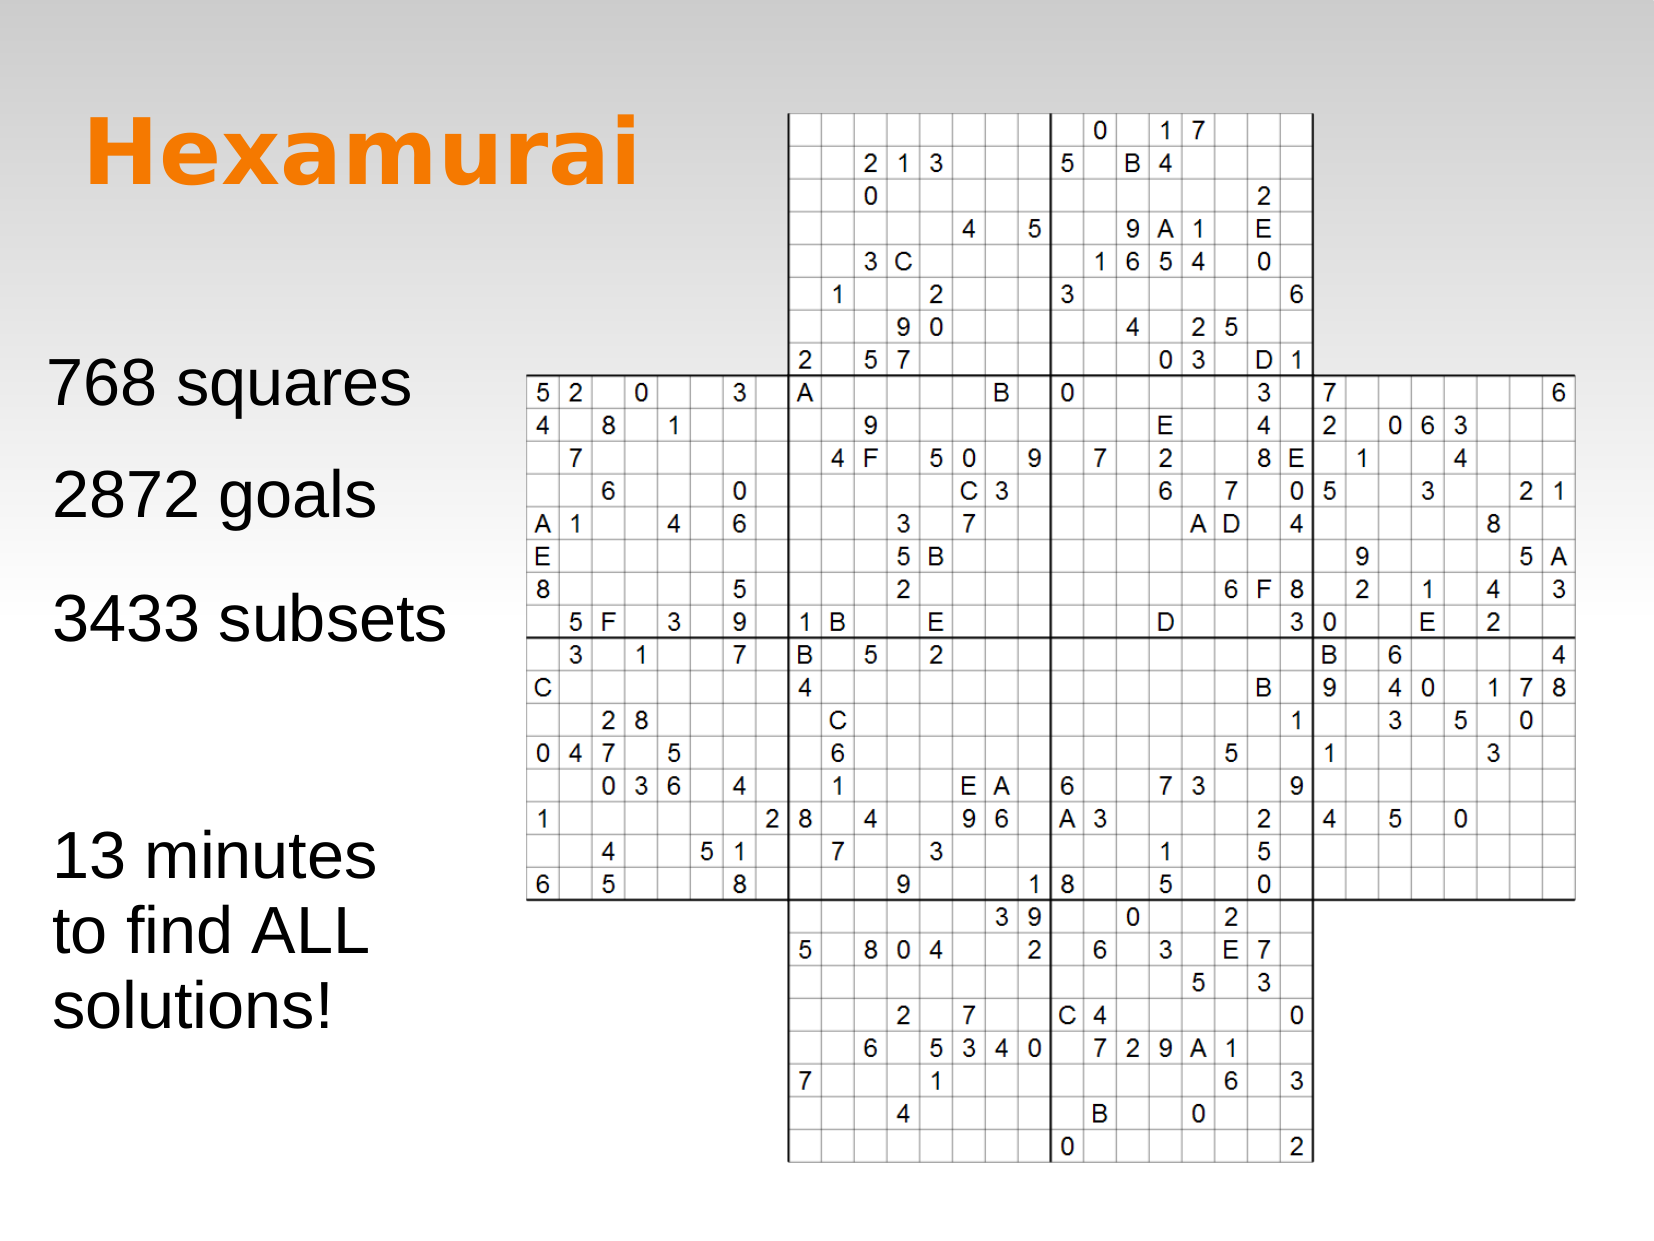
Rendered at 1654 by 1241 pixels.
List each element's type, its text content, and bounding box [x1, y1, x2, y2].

text_box 2872 goals [37, 450, 395, 540]
title Hexamurai [82, 56, 1571, 250]
picture [525, 112, 1576, 1163]
text_box 13 minutes to find ALL solutions! [37, 810, 395, 1051]
text_box 3433 subsets [37, 573, 466, 664]
text_box 768 squares [32, 337, 431, 428]
